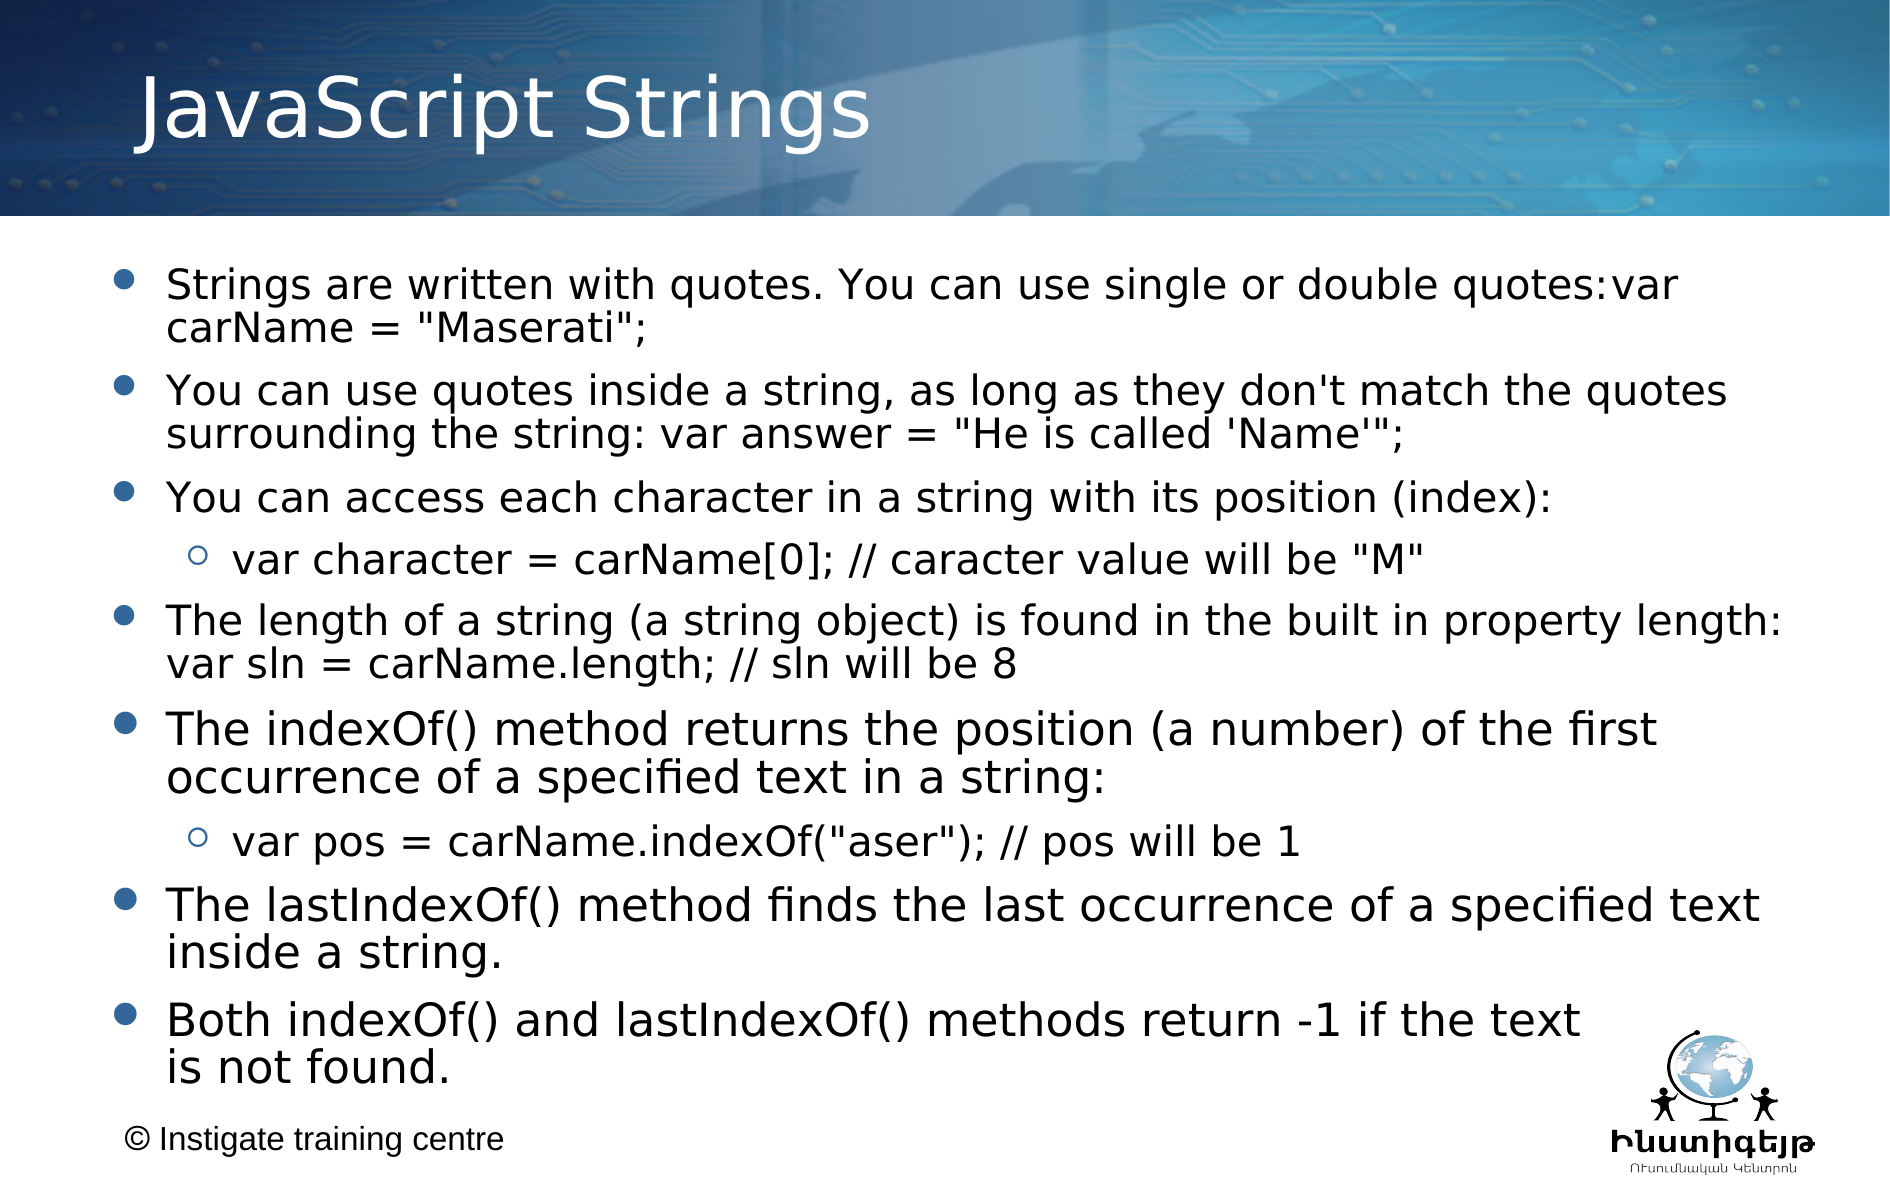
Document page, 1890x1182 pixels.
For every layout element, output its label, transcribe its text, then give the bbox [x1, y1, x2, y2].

picture [1612, 1030, 1815, 1175]
list Strings are written with quotes. You can use single or double quotes: var carName = "Maserati"; You can use quotes inside a string, as long as they don't match the quotes surrounding the string: var answer = "He is called 'Name'"; You can access each character in a string with its position (index): var character = carName[0]; // caracter value will be "M" The length of a string (a string object) is found in the built in property length: var sln = carName.length; // sln will be 8 The indexOf() method returns the position (a number) of the first occurrence of a specified text in a string: var pos = carName.indexOf("aser"); // pos will be 1 The lastIndexOf() method finds the last occurrence of a specified text inside a string. Both indexOf() and lastIndexOf() methods return -1 if the text is not found. [110, 264, 1801, 294]
picture [0, 0, 1890, 216]
